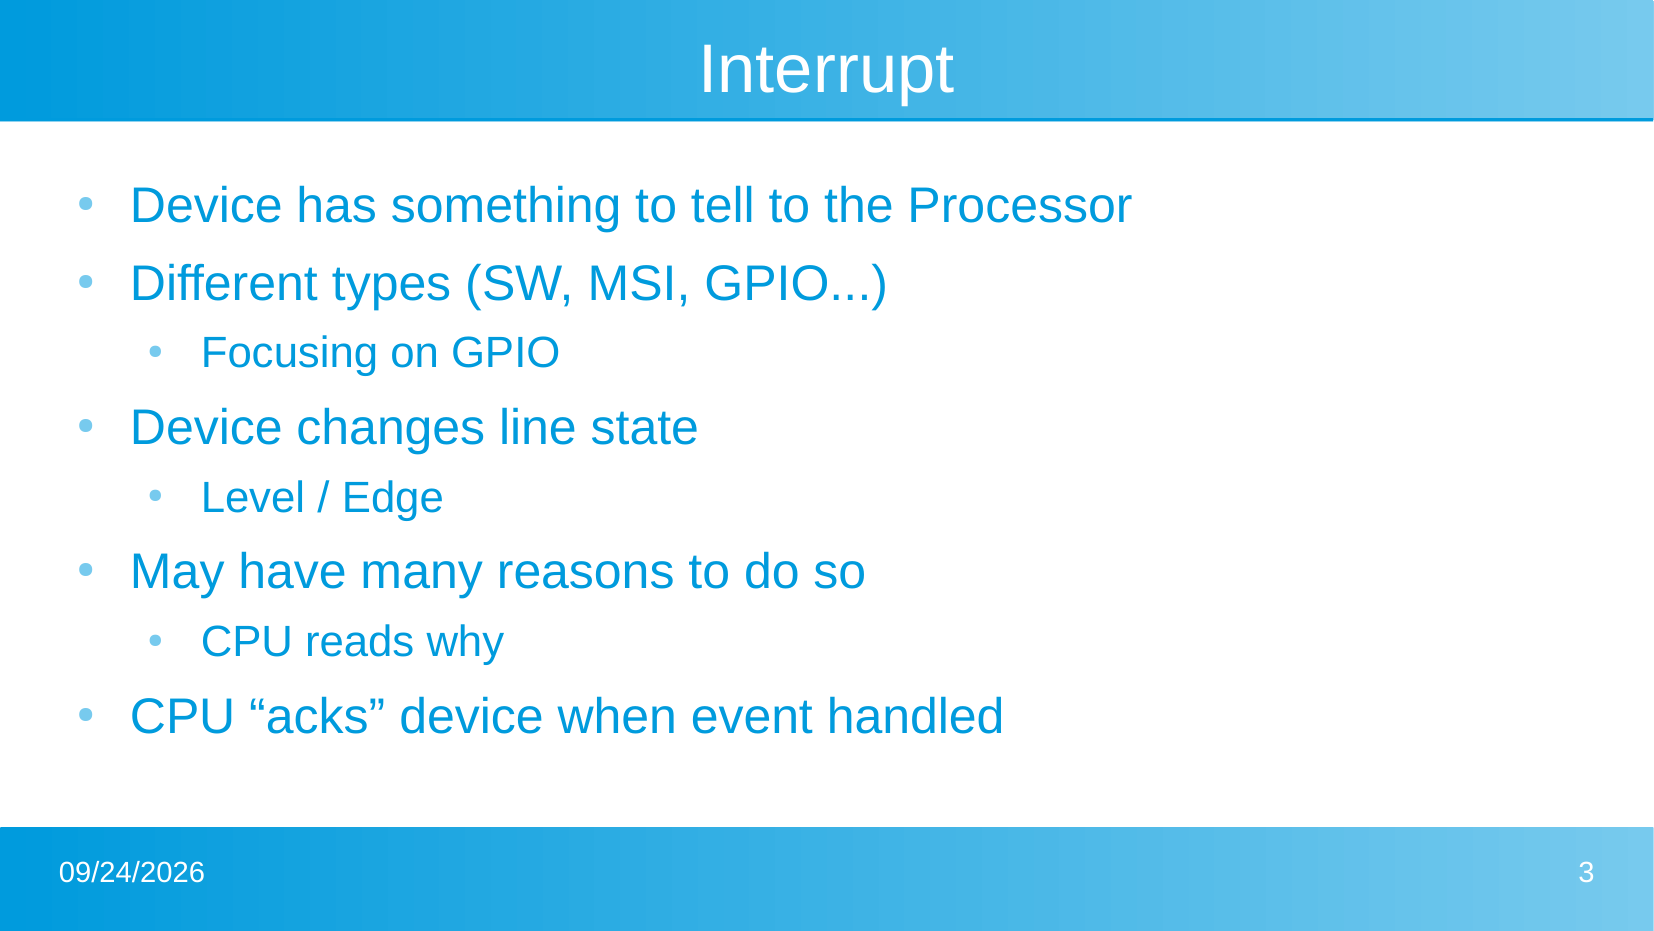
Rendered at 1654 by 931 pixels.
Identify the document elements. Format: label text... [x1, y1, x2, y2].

title Interrupt [59, 29, 1595, 108]
list Device has something to tell to the Processor Different types (SW, MSI, GPIO...) Focusing on GPIO Device changes line state Level / Edge May have many reasons to do so CPU reads why CPU “acks” device when event handled [59, 177, 1595, 768]
